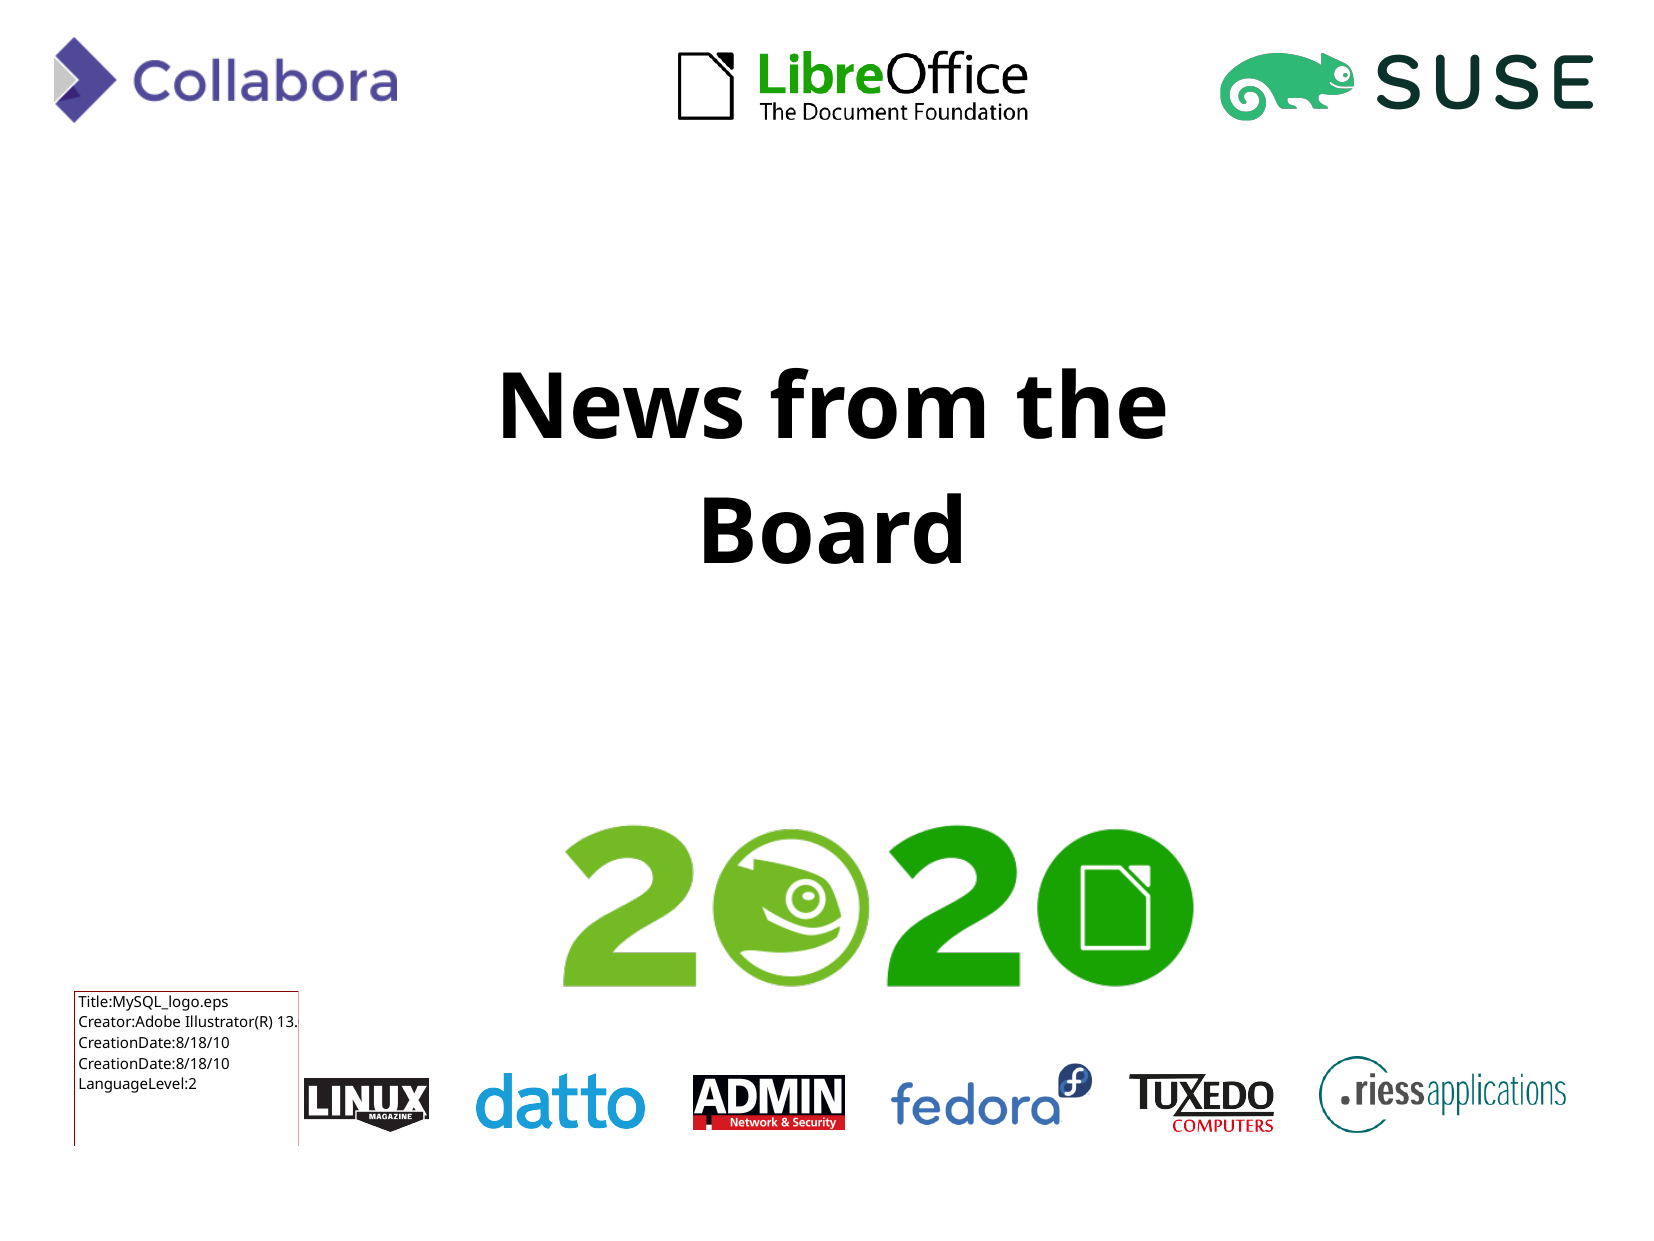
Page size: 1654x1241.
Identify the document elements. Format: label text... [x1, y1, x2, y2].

picture [891, 1046, 1092, 1141]
picture [1167, 2, 1645, 162]
picture [54, 37, 397, 123]
picture [1129, 1074, 1274, 1132]
picture [649, 20, 1054, 150]
picture [523, 808, 1217, 1016]
title News from the Board [397, 358, 1268, 573]
picture [476, 1073, 645, 1129]
picture [693, 1075, 845, 1130]
picture [304, 1078, 429, 1132]
picture [1319, 1056, 1566, 1133]
